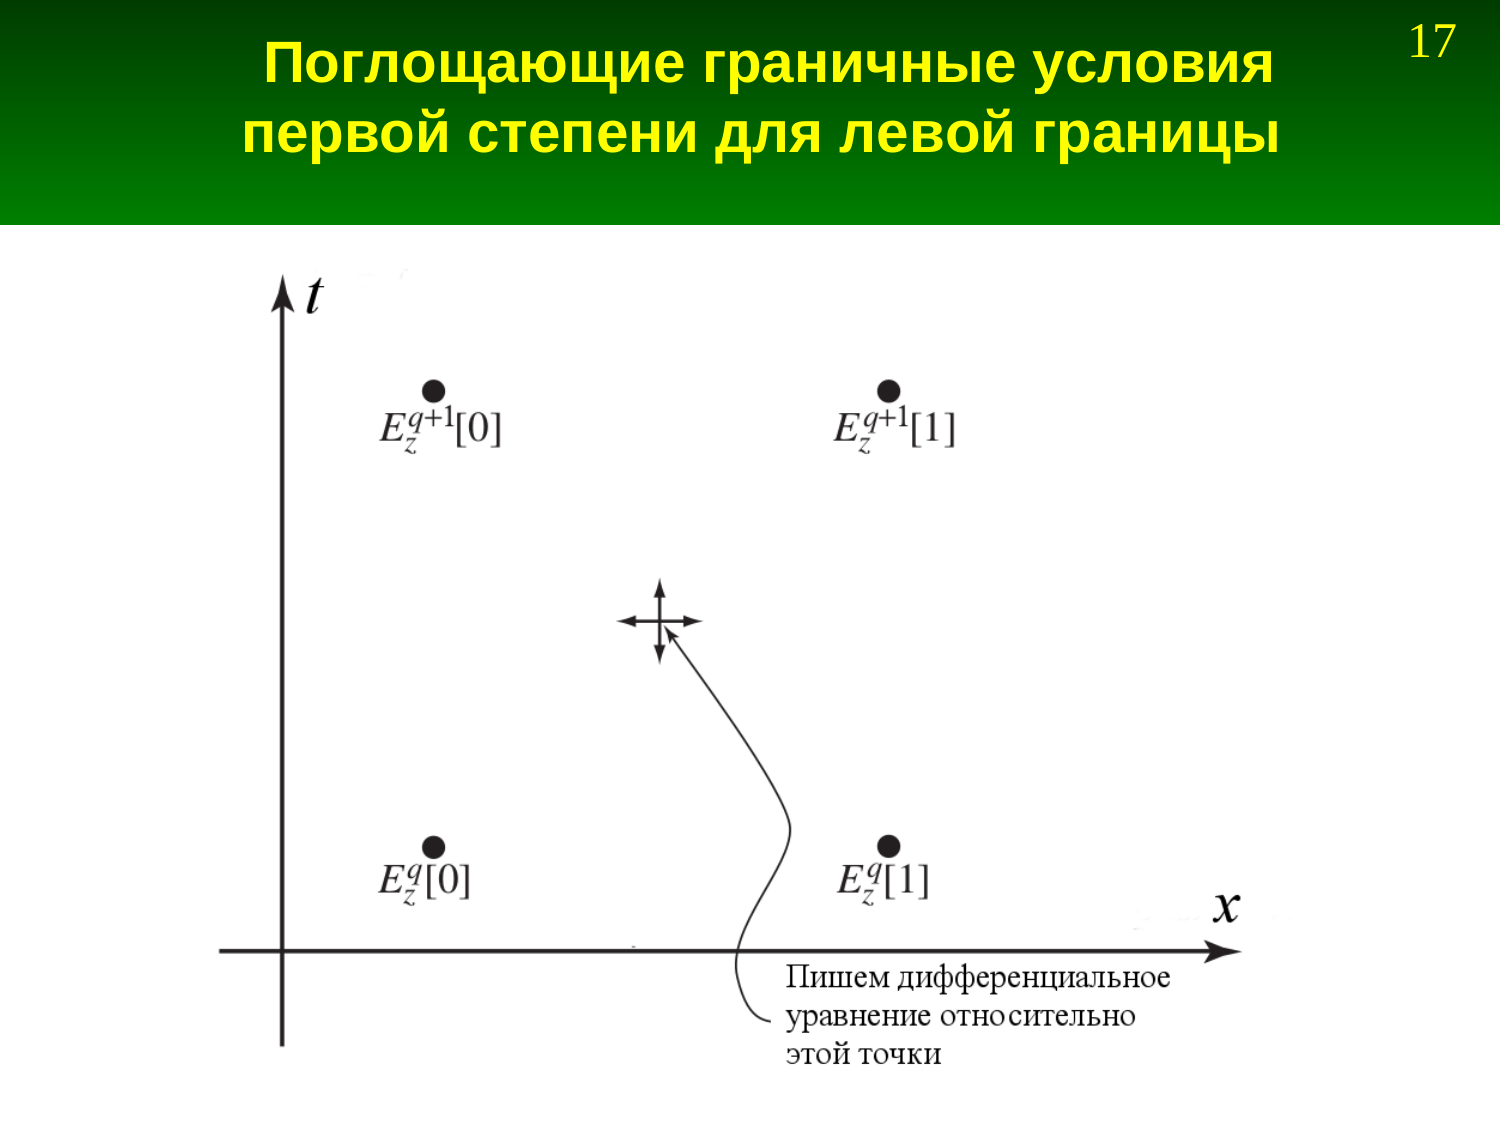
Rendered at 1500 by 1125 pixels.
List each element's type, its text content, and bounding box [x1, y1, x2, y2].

picture [208, 255, 1292, 1100]
title Поглощающие граничные условия первой степени для левой границы [123, 0, 1399, 192]
